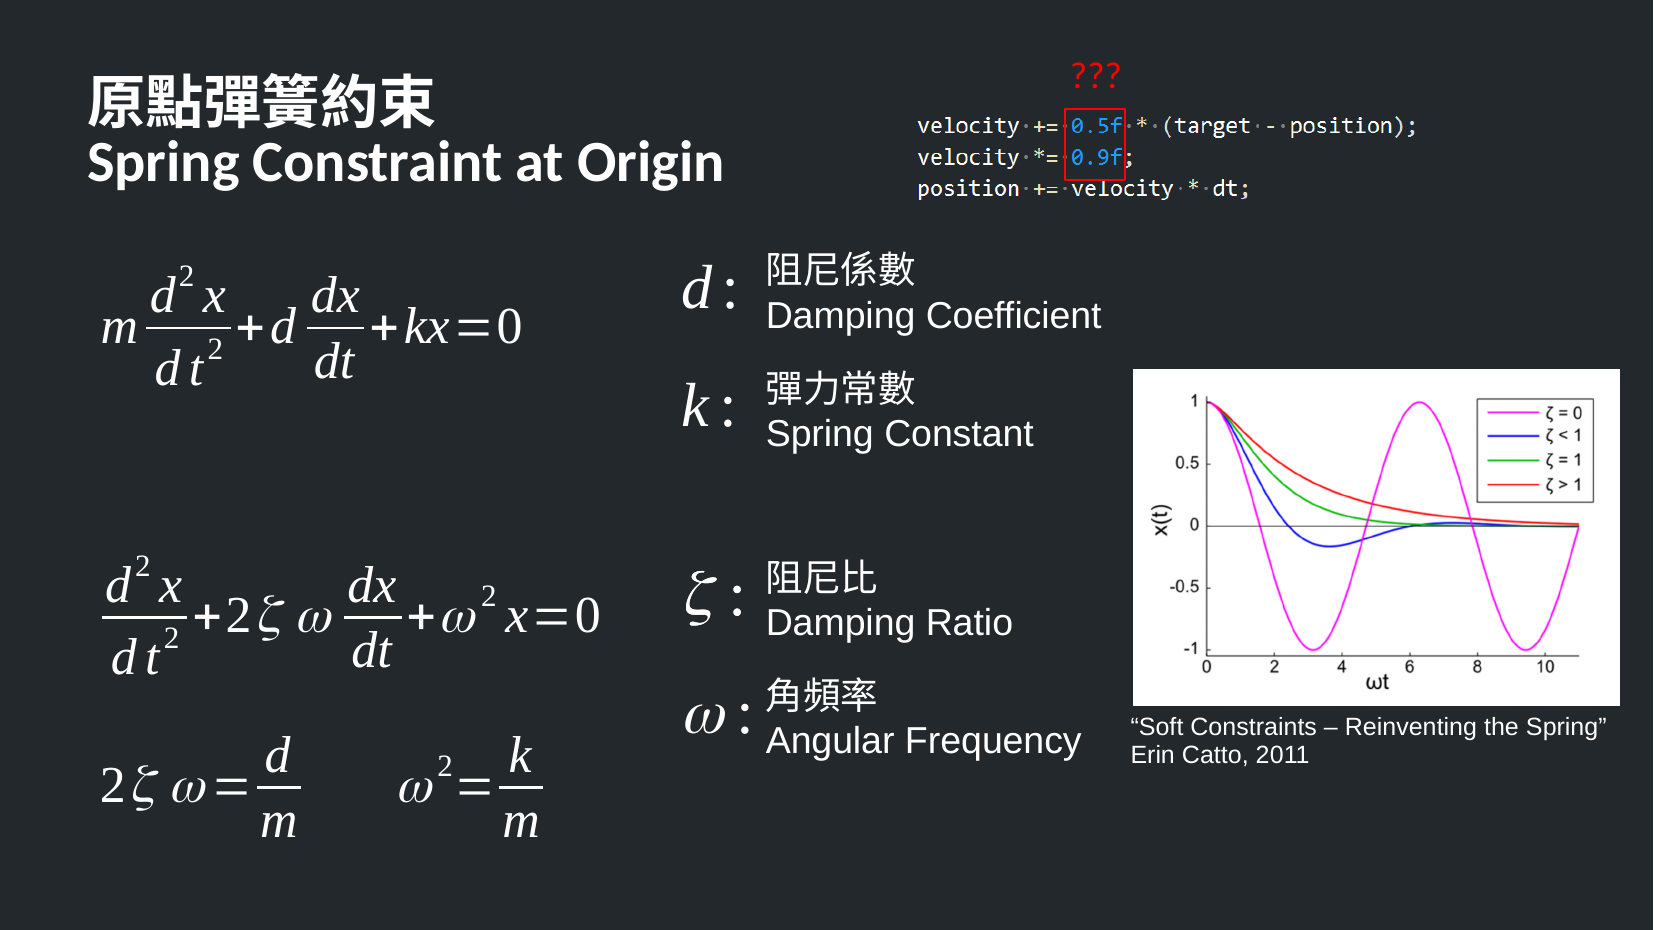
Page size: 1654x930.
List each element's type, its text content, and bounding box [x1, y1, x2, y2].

text_box 阻尼係數 Damping Coefficient [751, 232, 1117, 340]
chart [674, 559, 751, 630]
chart [388, 726, 552, 849]
text_box ??? [1054, 52, 1138, 105]
picture [1133, 369, 1620, 705]
text_box 阻尼比 Damping Ratio [751, 540, 1028, 647]
chart [674, 370, 743, 440]
text_box 原點彈簧約束 Spring Constraint at Origin [72, 72, 1363, 221]
text_box 角頻率 Angular Frequency [751, 658, 1097, 765]
text_box [1065, 109, 1126, 181]
chart [93, 726, 310, 849]
text_box 彈力常數 Spring Constant [751, 351, 1049, 458]
chart [674, 678, 751, 748]
chart [93, 548, 608, 687]
chart [674, 252, 746, 322]
chart [93, 259, 529, 397]
picture [912, 109, 1426, 210]
text_box “Soft Constraints – Reinventing the Spring” Erin Catto, 2011 [1115, 705, 1623, 776]
